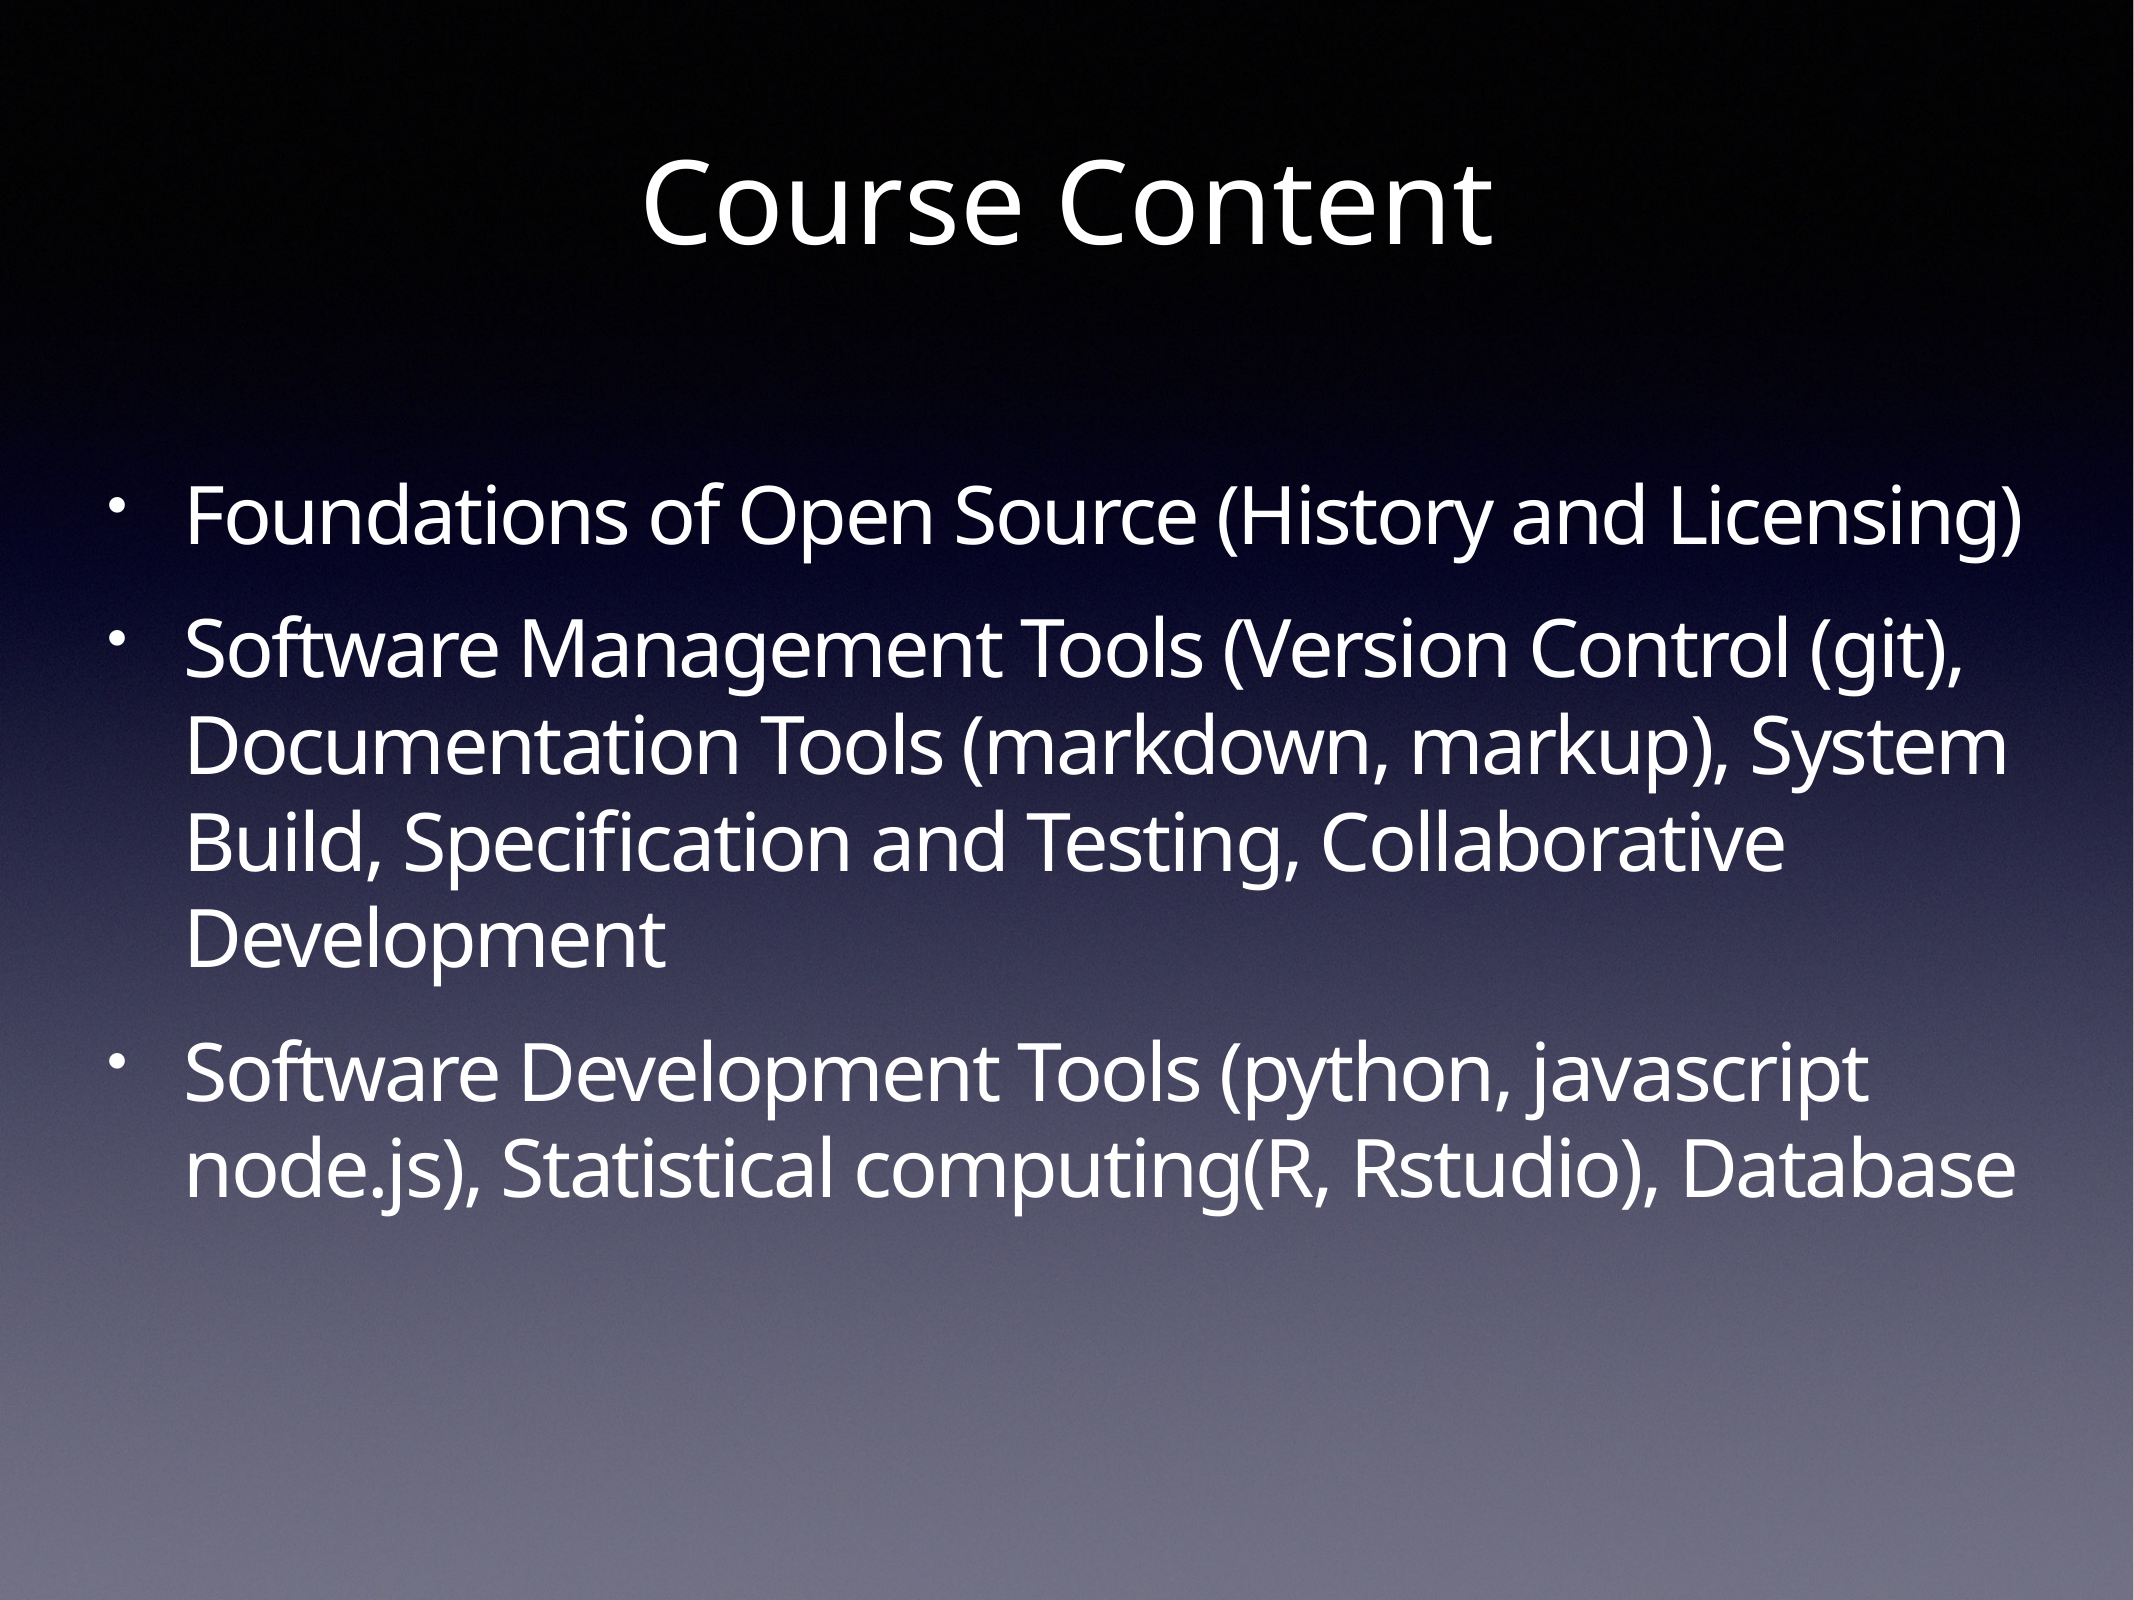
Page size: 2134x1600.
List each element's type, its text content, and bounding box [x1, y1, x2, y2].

text_box Foundations of Open Source (History and Licensing) Software Management Tools (Version Control (git), Documentation Tools (markdown, markup), System Build, Specification and Testing, Collaborative Development Software Development Tools (python, javascript node.js), Statistical computing(R, Rstudio), Database [107, 374, 2028, 1303]
text_box Course Content [107, 127, 2028, 268]
picture [0, 0, 2134, 1600]
